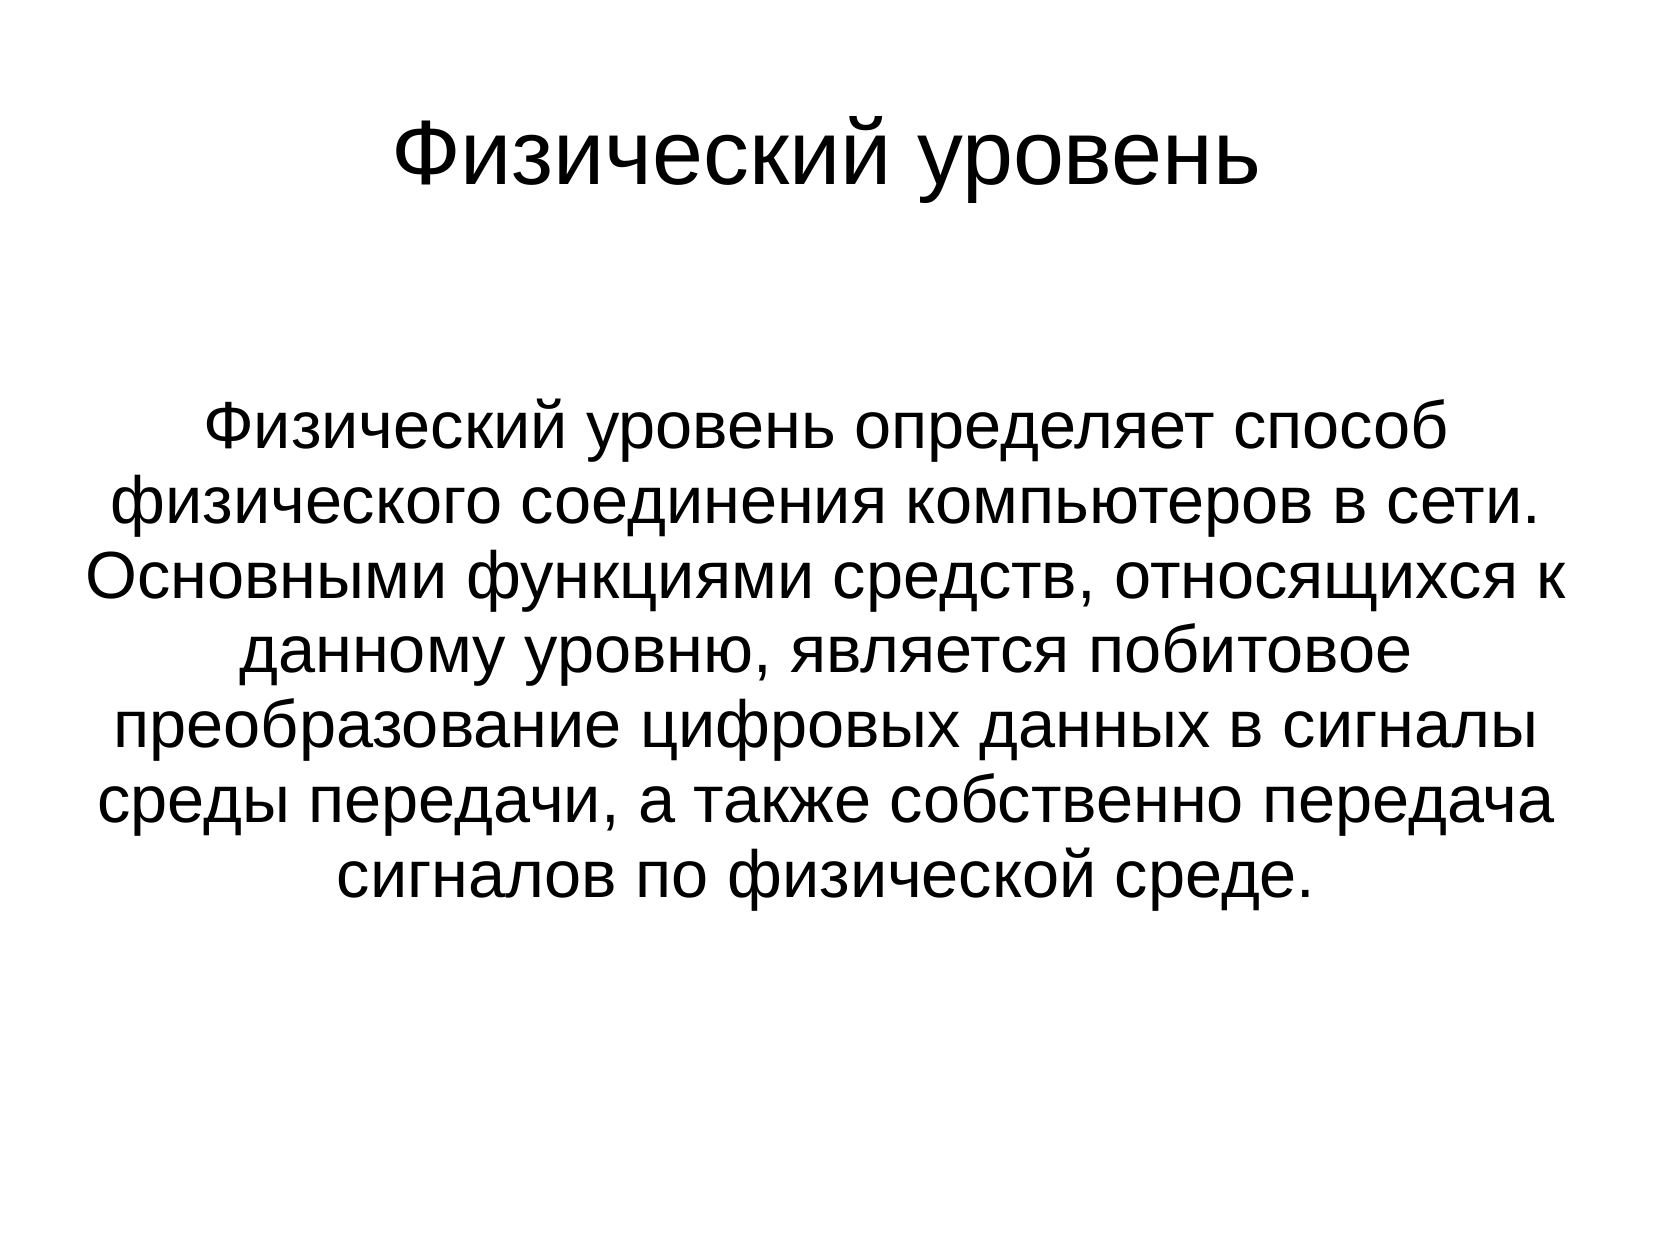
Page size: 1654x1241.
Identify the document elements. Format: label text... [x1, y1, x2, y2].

title Физический уровень [82, 49, 1571, 257]
subtitle Физический уровень определяет способ физического соединения компьютеров в сети. Основными функциями средств, относящихся к данному уровню, является побитовое преобразование цифровых данных в сигналы среды передачи, а также собственно передача сигналов по физической среде. [82, 290, 1571, 1010]
